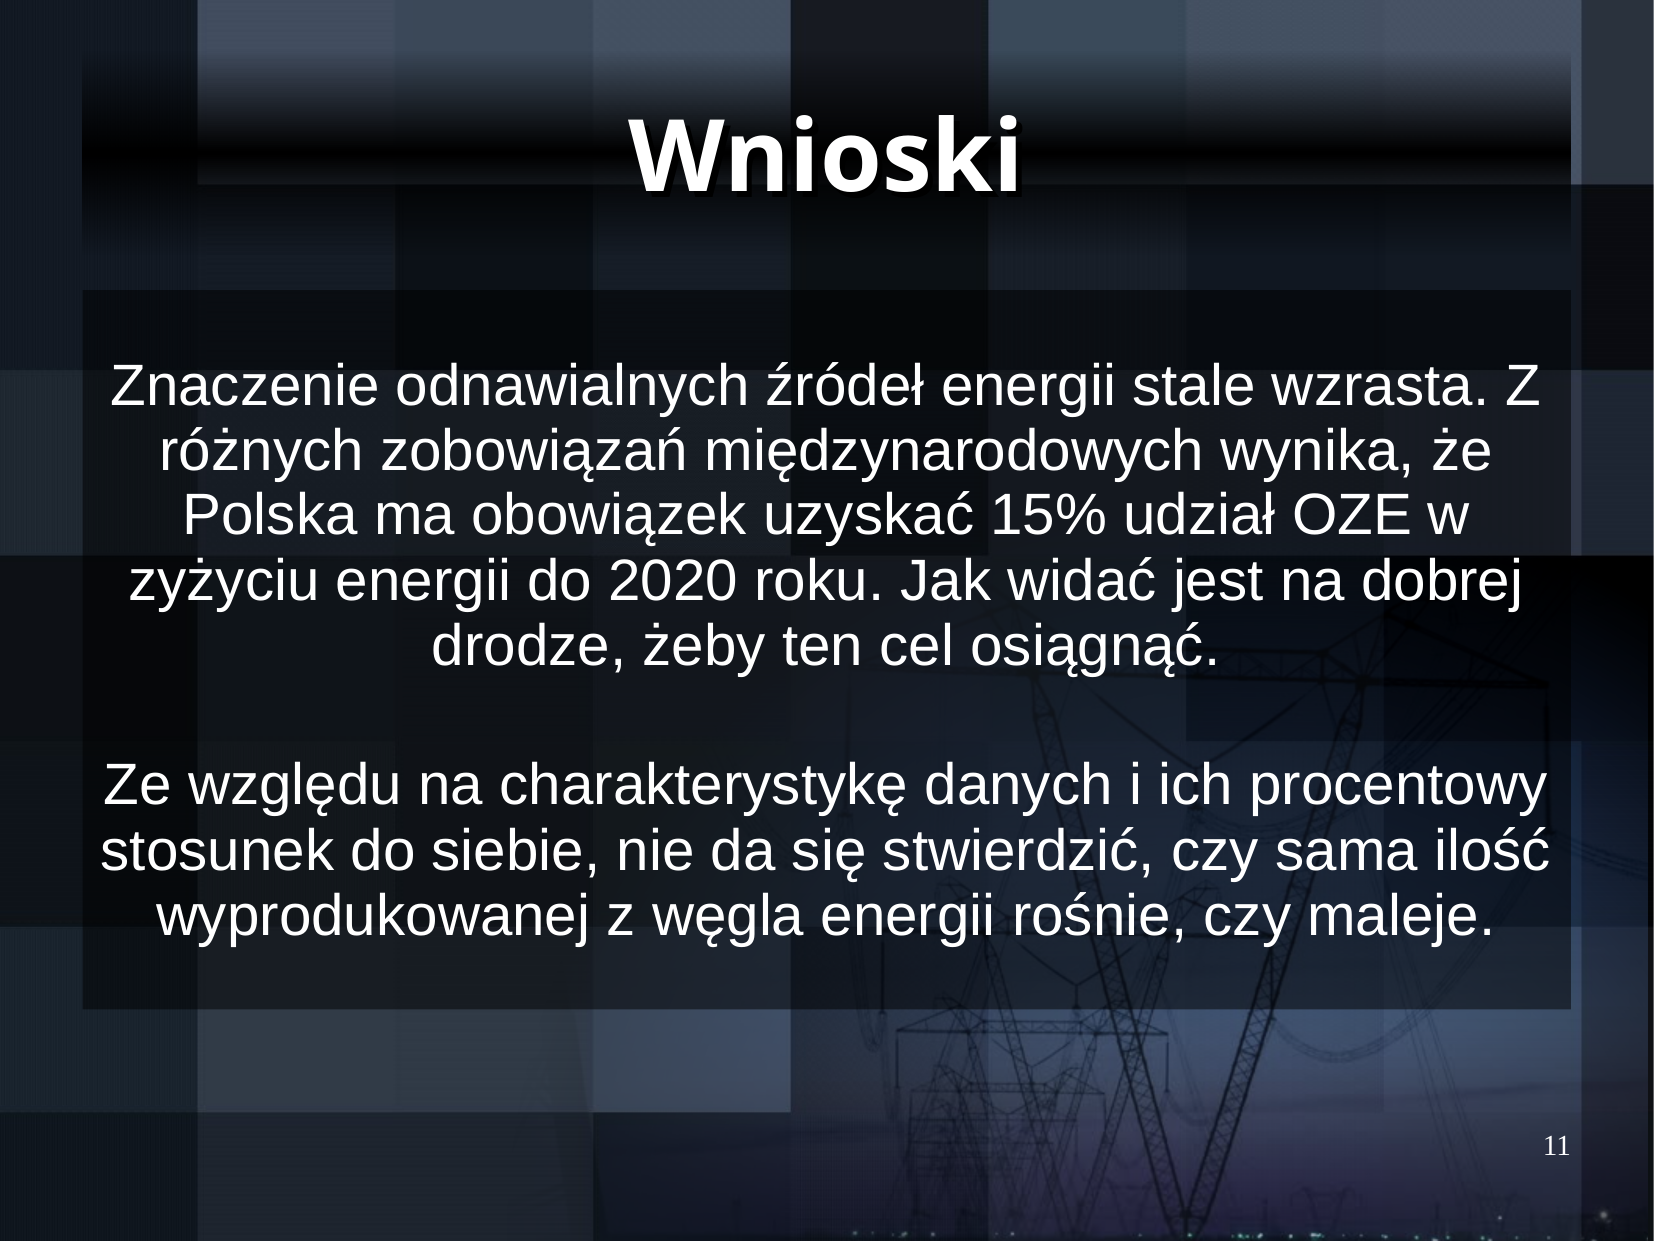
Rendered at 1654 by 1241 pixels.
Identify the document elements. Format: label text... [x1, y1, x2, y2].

title Wnioski [82, 49, 1571, 257]
subtitle Znaczenie odnawialnych źródeł energii stale wzrasta. Z różnych zobowiązań międzynarodowych wynika, że Polska ma obowiązek uzyskać 15% udział OZE w zyżyciu energii do 2020 roku. Jak widać jest na dobrej drodze, żeby ten cel osiągnąć. Ze względu na charakterystykę danych i ich procentowy stosunek do siebie, nie da się stwierdzić, czy sama ilość wyprodukowanej z węgla energii rośnie, czy maleje. [82, 290, 1571, 1010]
picture [0, 0, 1654, 1241]
